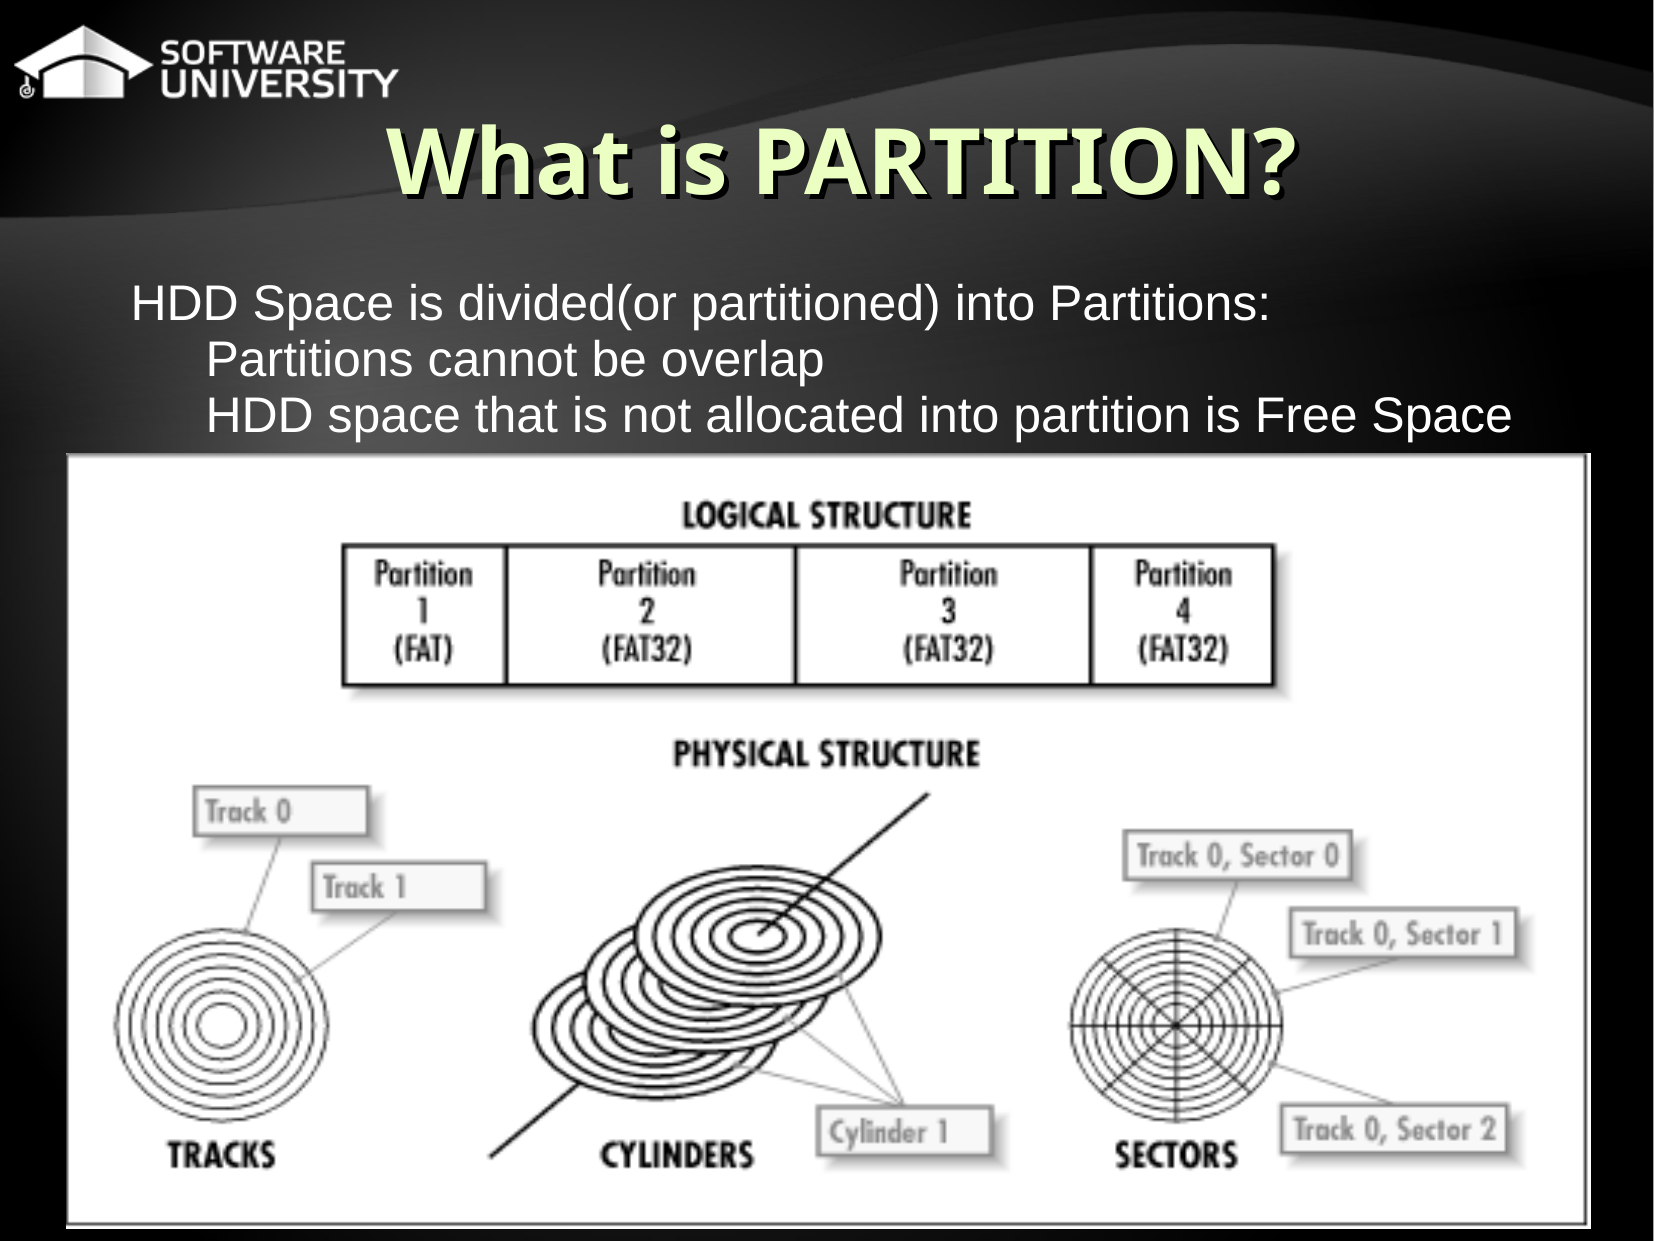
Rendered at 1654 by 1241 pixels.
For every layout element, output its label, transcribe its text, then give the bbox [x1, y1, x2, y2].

text_box HDD Space is divided(or partitioned) into Partitions: Partitions cannot be overlap HDD space that is not allocated into partition is Free Space [115, 267, 1531, 451]
picture [0, 0, 1654, 1241]
title What is PARTITION? [98, 102, 1587, 213]
